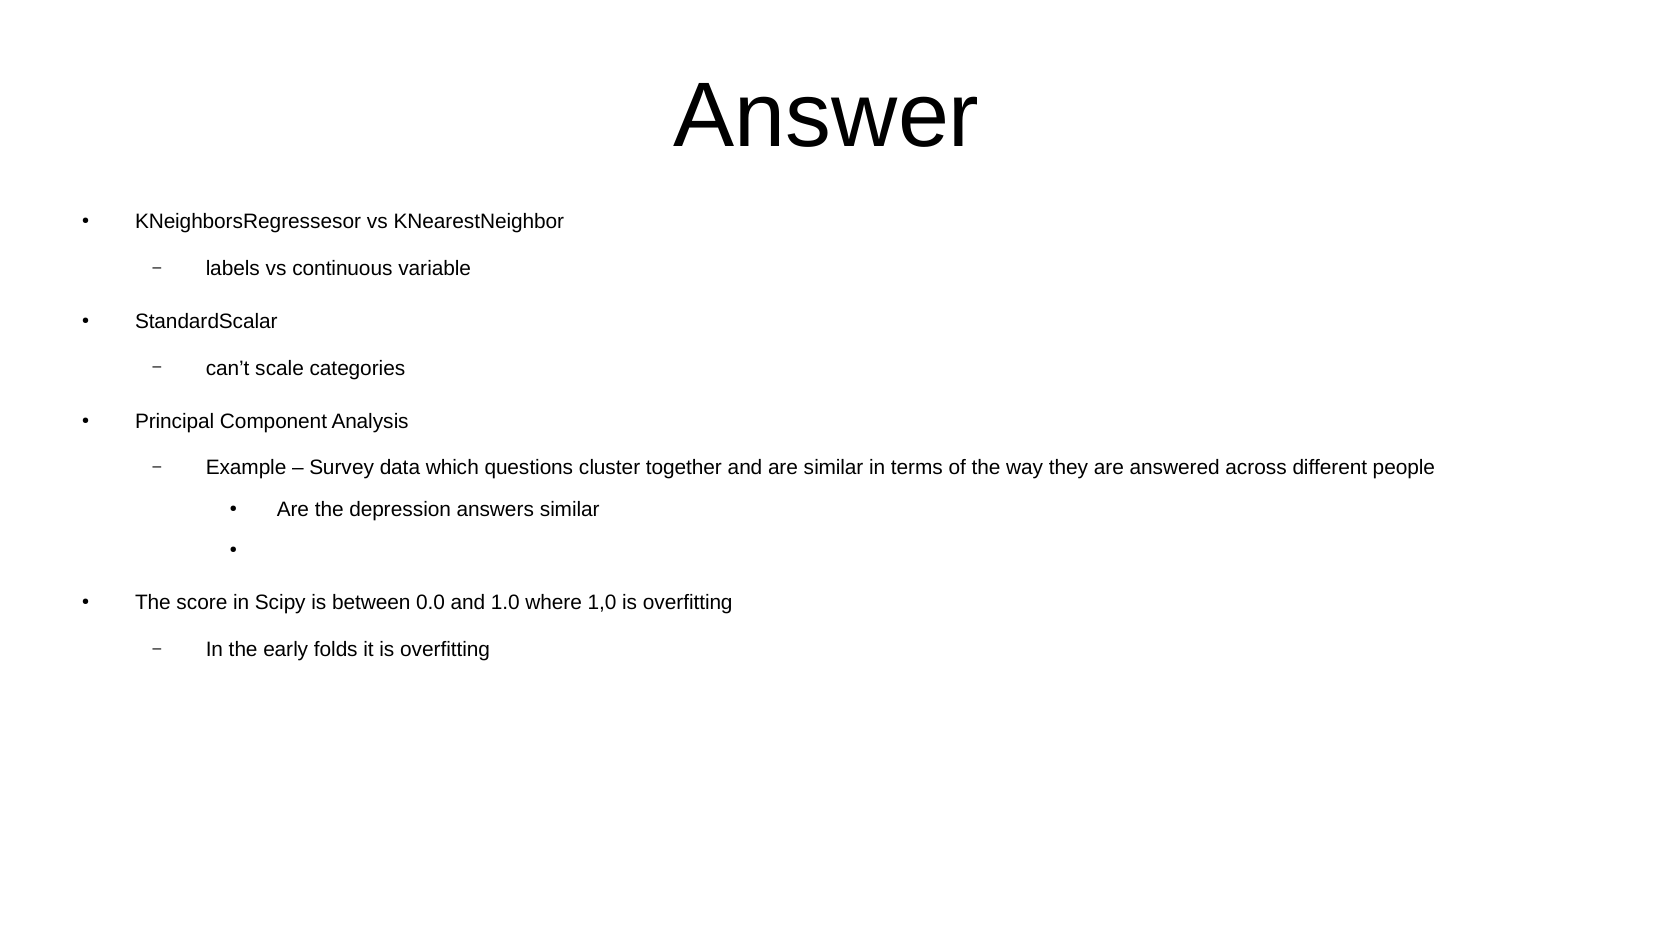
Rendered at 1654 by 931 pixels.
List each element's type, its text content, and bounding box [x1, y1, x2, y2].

title Answer [82, 37, 1571, 193]
list KNeighborsRegressesor vs KNearestNeighbor labels vs continuous variable StandardScalar can’t scale categories Principal Component Analysis Example – Survey data which questions cluster together and are similar in terms of the way they are answered across different people Are the depression answers similar The score in Scipy is between 0.0 and 1.0 where 1,0 is overfitting In the early folds it is overfitting [64, 210, 1576, 863]
